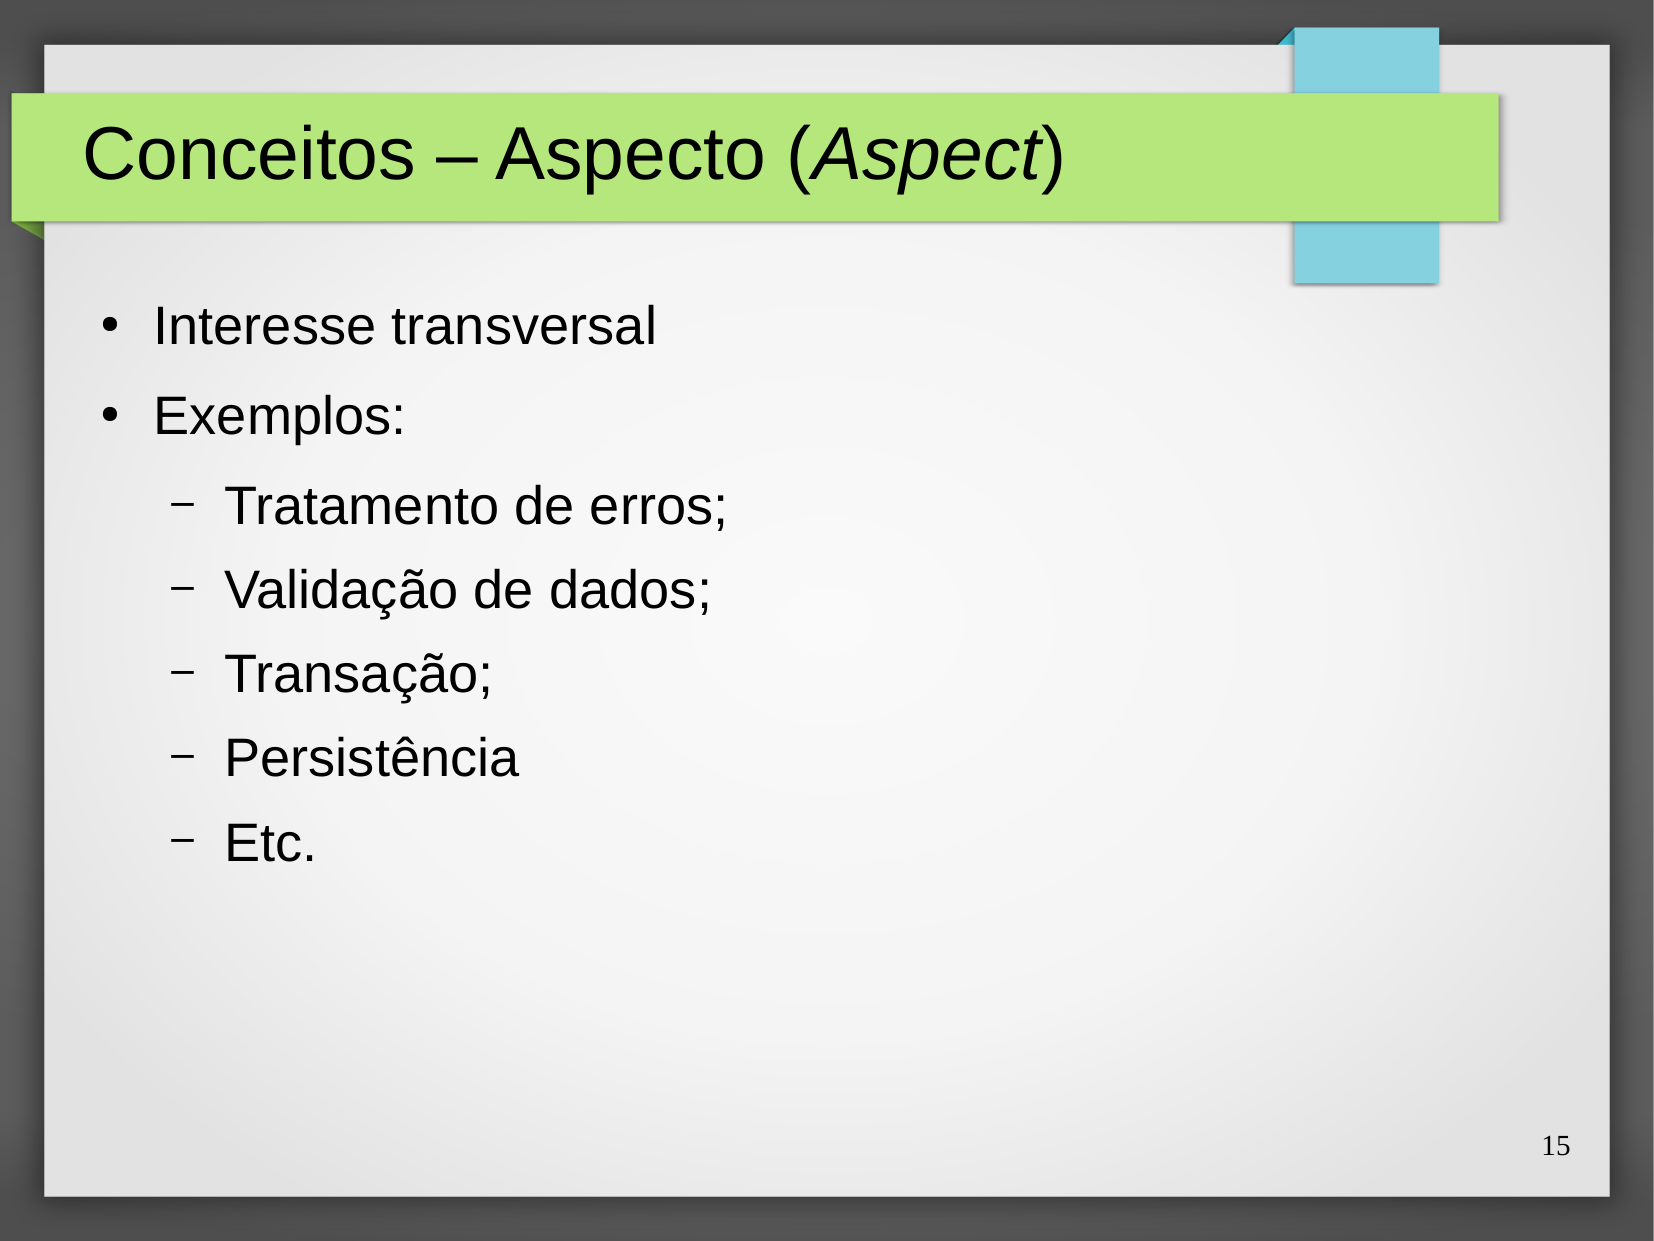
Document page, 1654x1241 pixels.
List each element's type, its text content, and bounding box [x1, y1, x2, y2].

picture [0, 0, 1654, 1241]
title Conceitos – Aspecto (Aspect) [82, 94, 1264, 213]
list Interesse transversal Exemplos: Tratamento de erros; Validação de dados; Transação; Persistência Etc. [82, 295, 1571, 1015]
